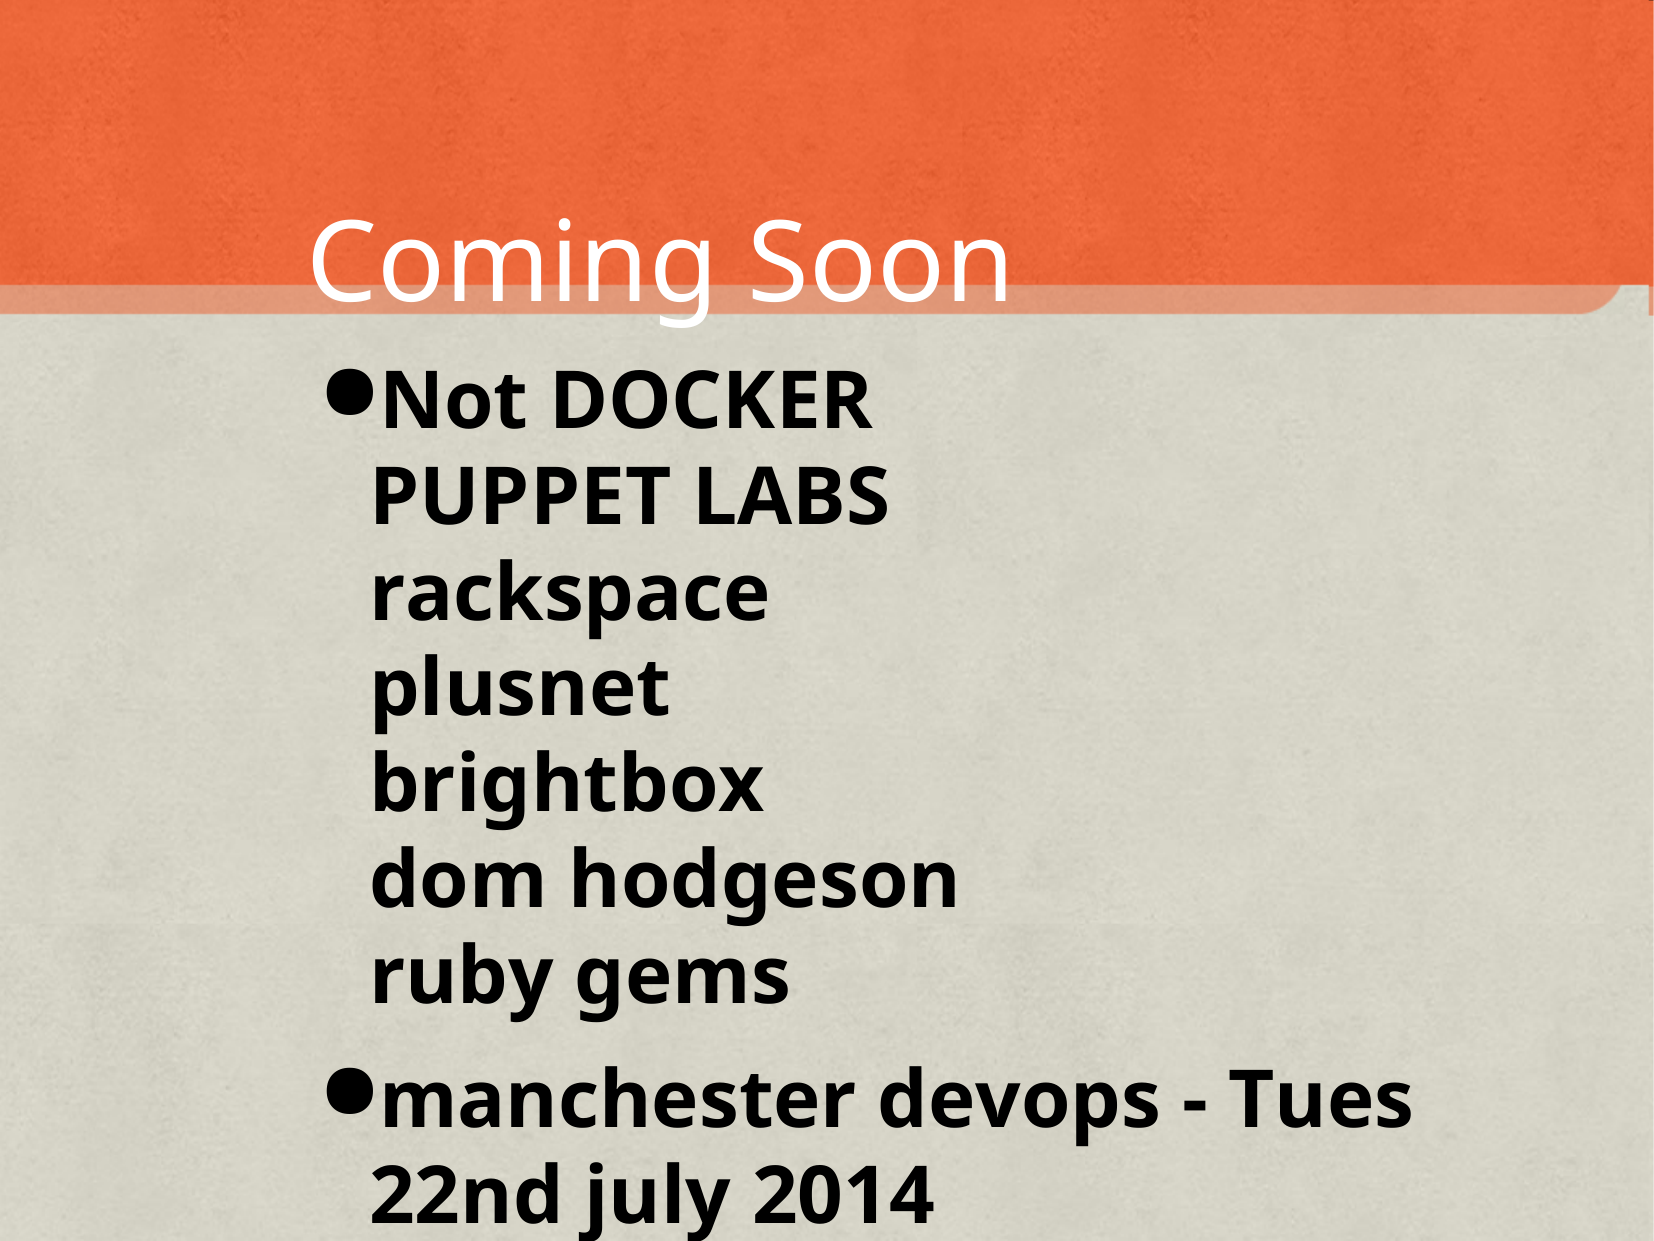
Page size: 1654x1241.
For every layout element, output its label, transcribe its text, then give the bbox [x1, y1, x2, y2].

list Not DOCKER PUPPET LABS rackspace plusnet brightbox dom hodgeson ruby gems manchester devops - Tues 22nd july 2014 [301, 348, 1625, 1241]
picture [0, 0, 1654, 1241]
title Coming Soon [306, 189, 1654, 317]
